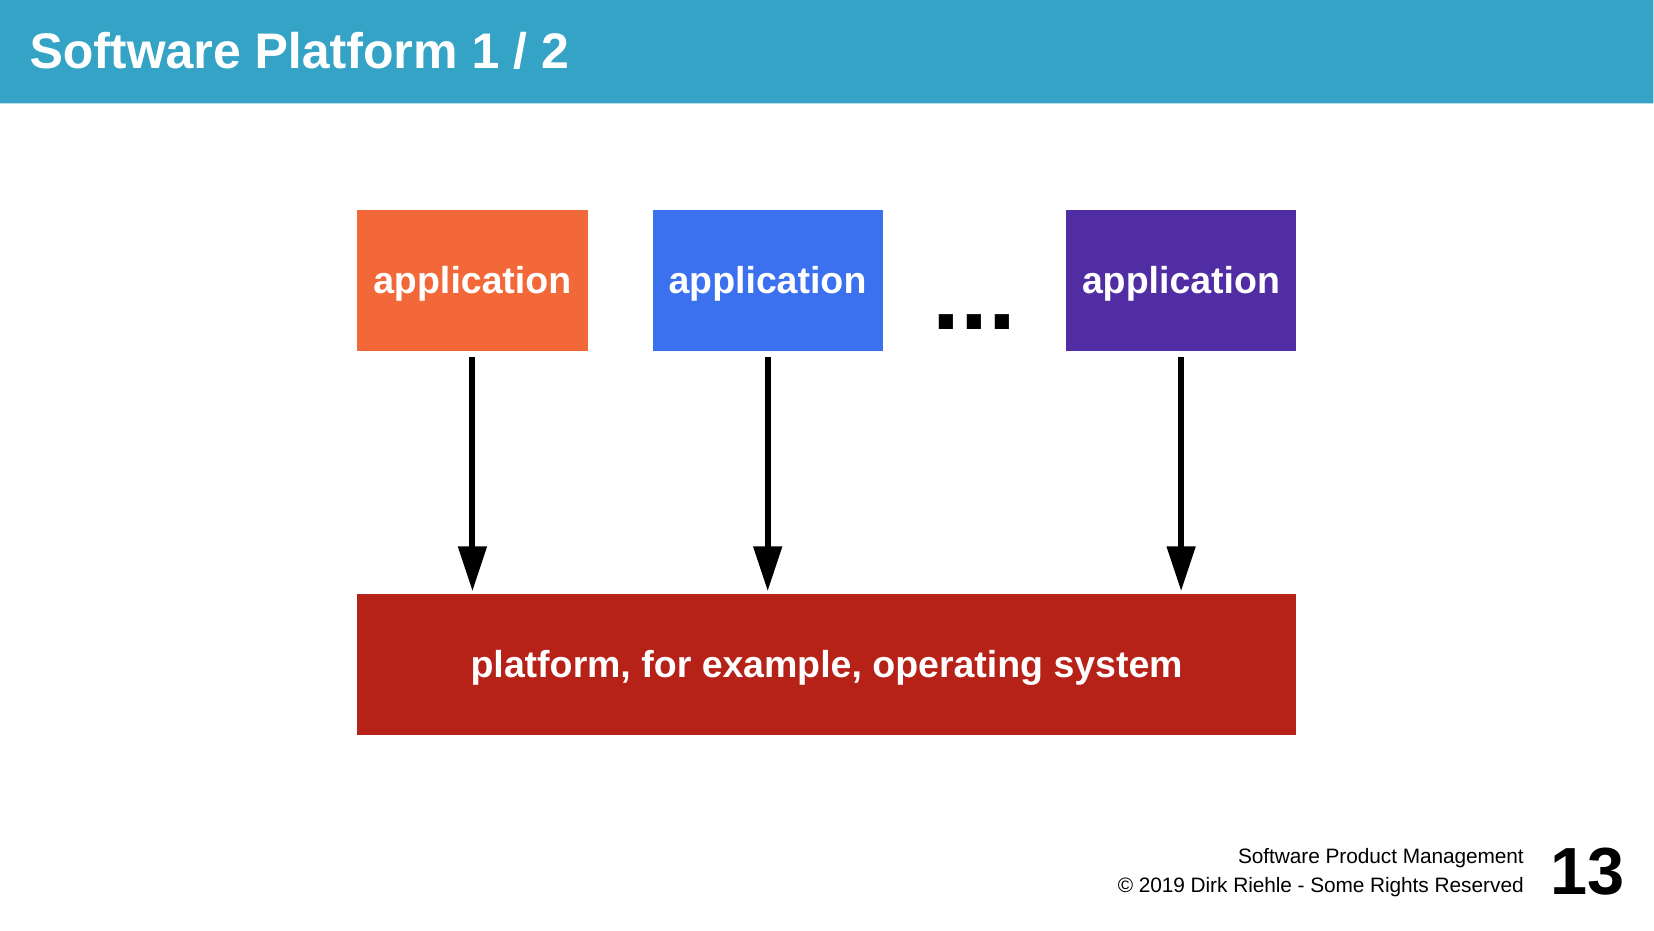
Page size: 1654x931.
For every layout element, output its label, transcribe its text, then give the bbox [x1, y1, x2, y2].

title Software Platform 1 / 2 [0, 0, 1654, 104]
text_box application [354, 206, 591, 355]
text_box application [649, 206, 886, 355]
text_box platform, for example, operating system [354, 590, 1300, 739]
text_box application [1062, 206, 1300, 355]
text_box ... [885, 206, 1063, 384]
